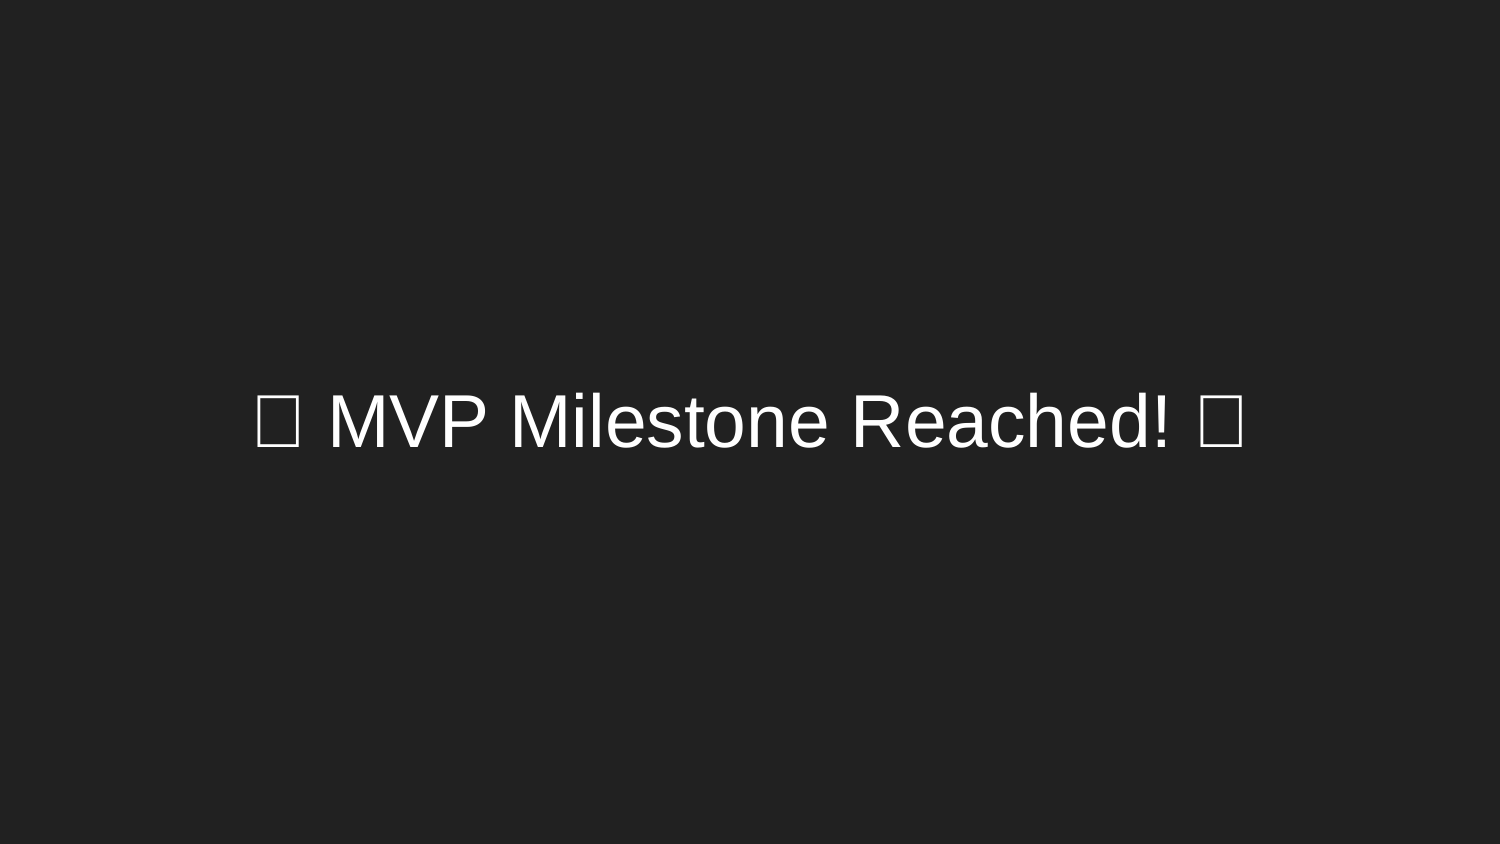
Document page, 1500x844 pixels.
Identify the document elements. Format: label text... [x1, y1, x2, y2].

title 🥳 MVP Milestone Reached! 🎉 [51, 352, 1449, 491]
